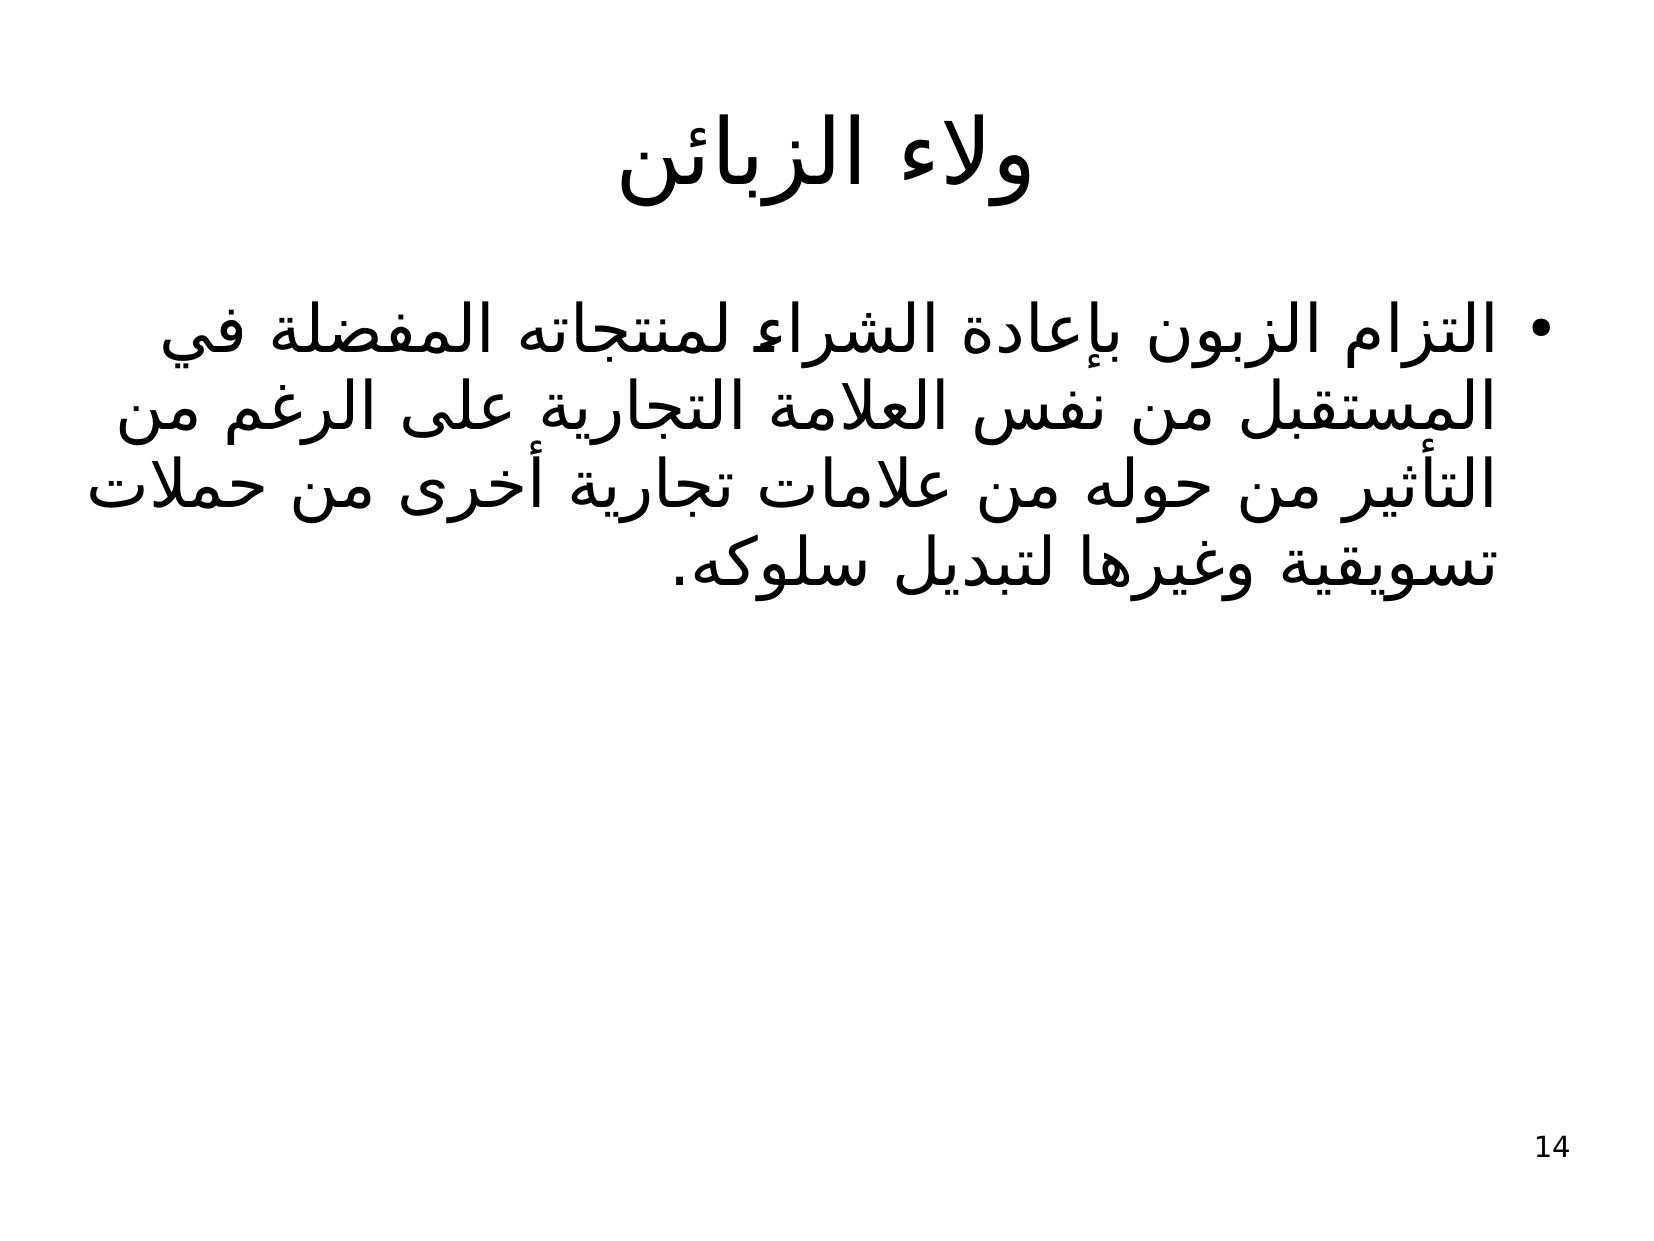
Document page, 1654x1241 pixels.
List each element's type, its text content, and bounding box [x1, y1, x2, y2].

list التزام الزبون بإعادة الشراء لمنتجاته المفضلة في المستقبل من نفس العلامة التجارية على الرغم من التأثير من حوله من علامات تجارية أخرى من حملات تسويقية وغيرها لتبديل سلوكه. [82, 290, 1571, 1010]
title ولاء الزبائن [82, 49, 1571, 257]
